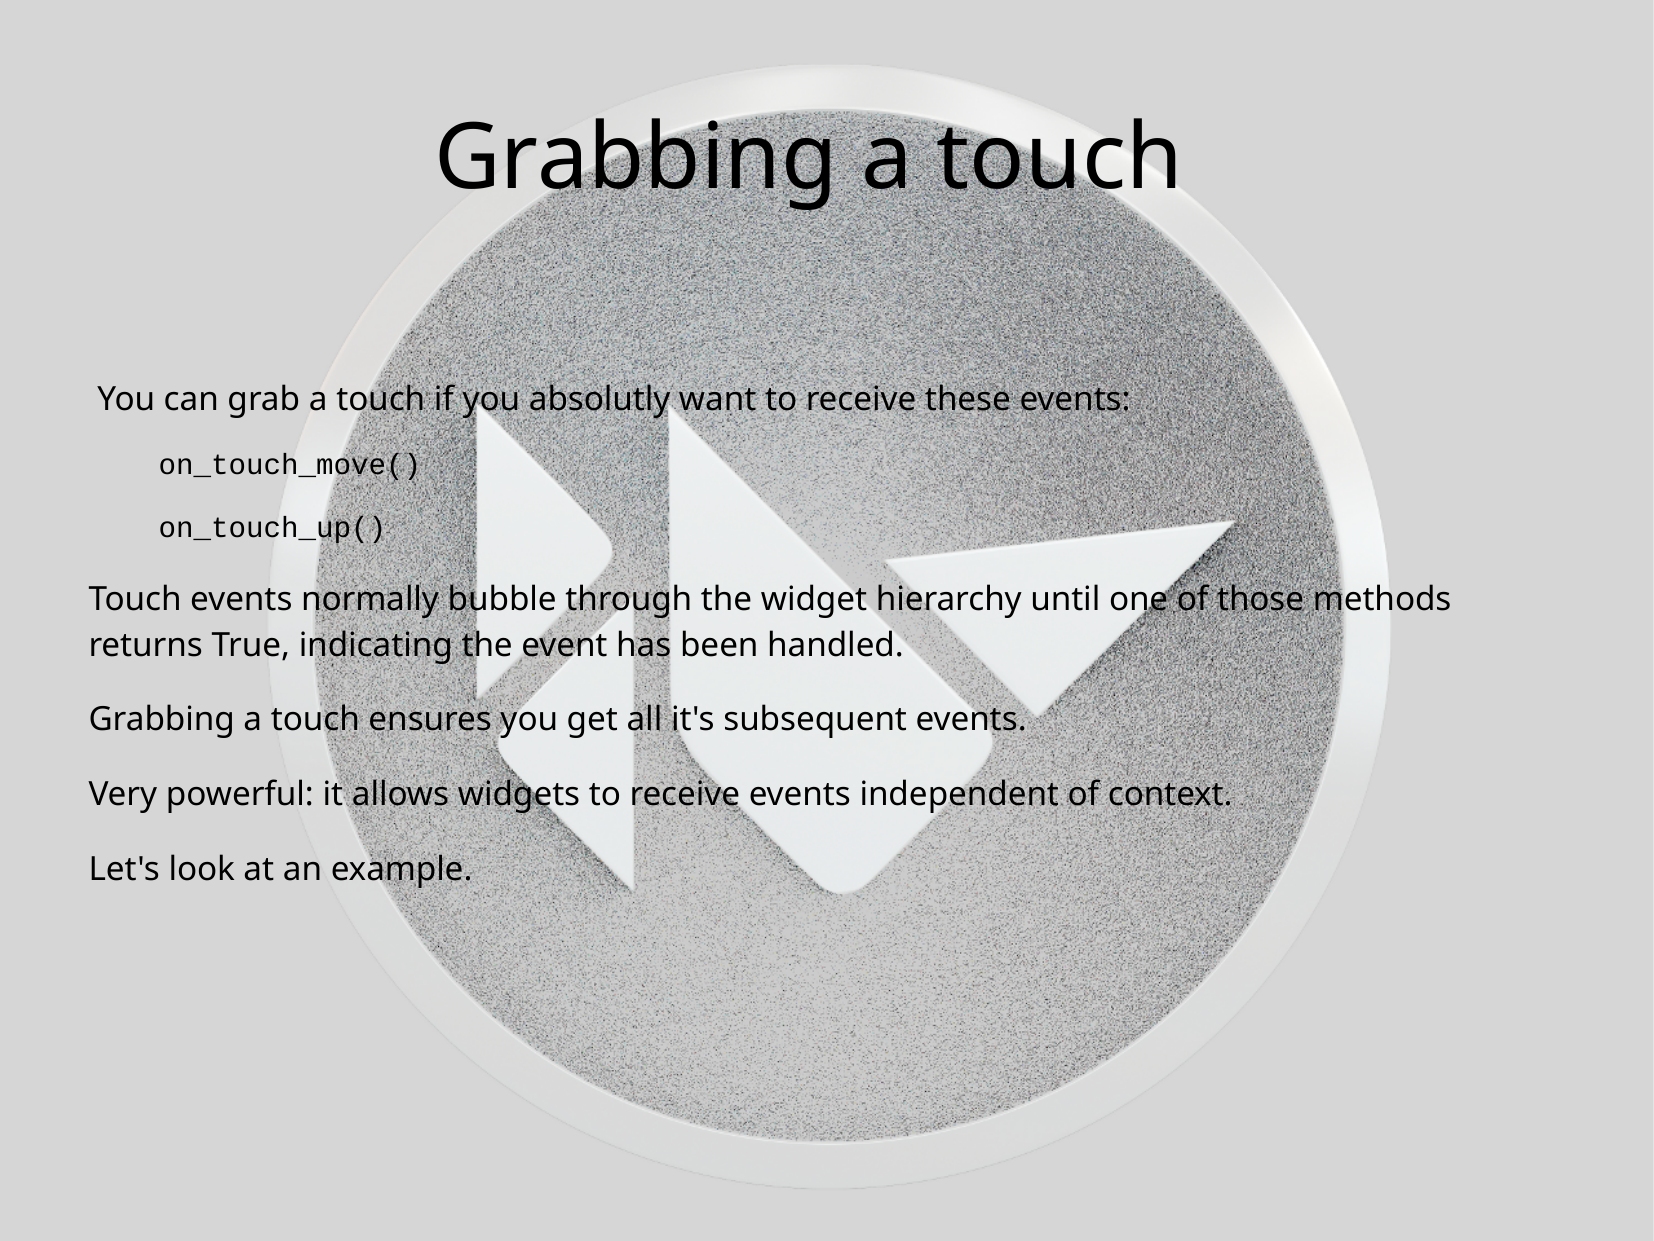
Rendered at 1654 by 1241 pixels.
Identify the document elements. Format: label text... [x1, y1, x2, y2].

picture [0, 0, 1654, 1241]
title Grabbing a touch [82, 49, 1536, 257]
list You can grab a touch if you absolutly want to receive these events: on_touch_move() on_touch_up() Touch events normally bubble through the widget hierarchy until one of those methods returns True, indicating the event has been handled. Grabbing a touch ensures you get all it's subsequent events. Very powerful: it allows widgets to receive events independent of context. Let's look at an example. [88, 375, 1536, 866]
